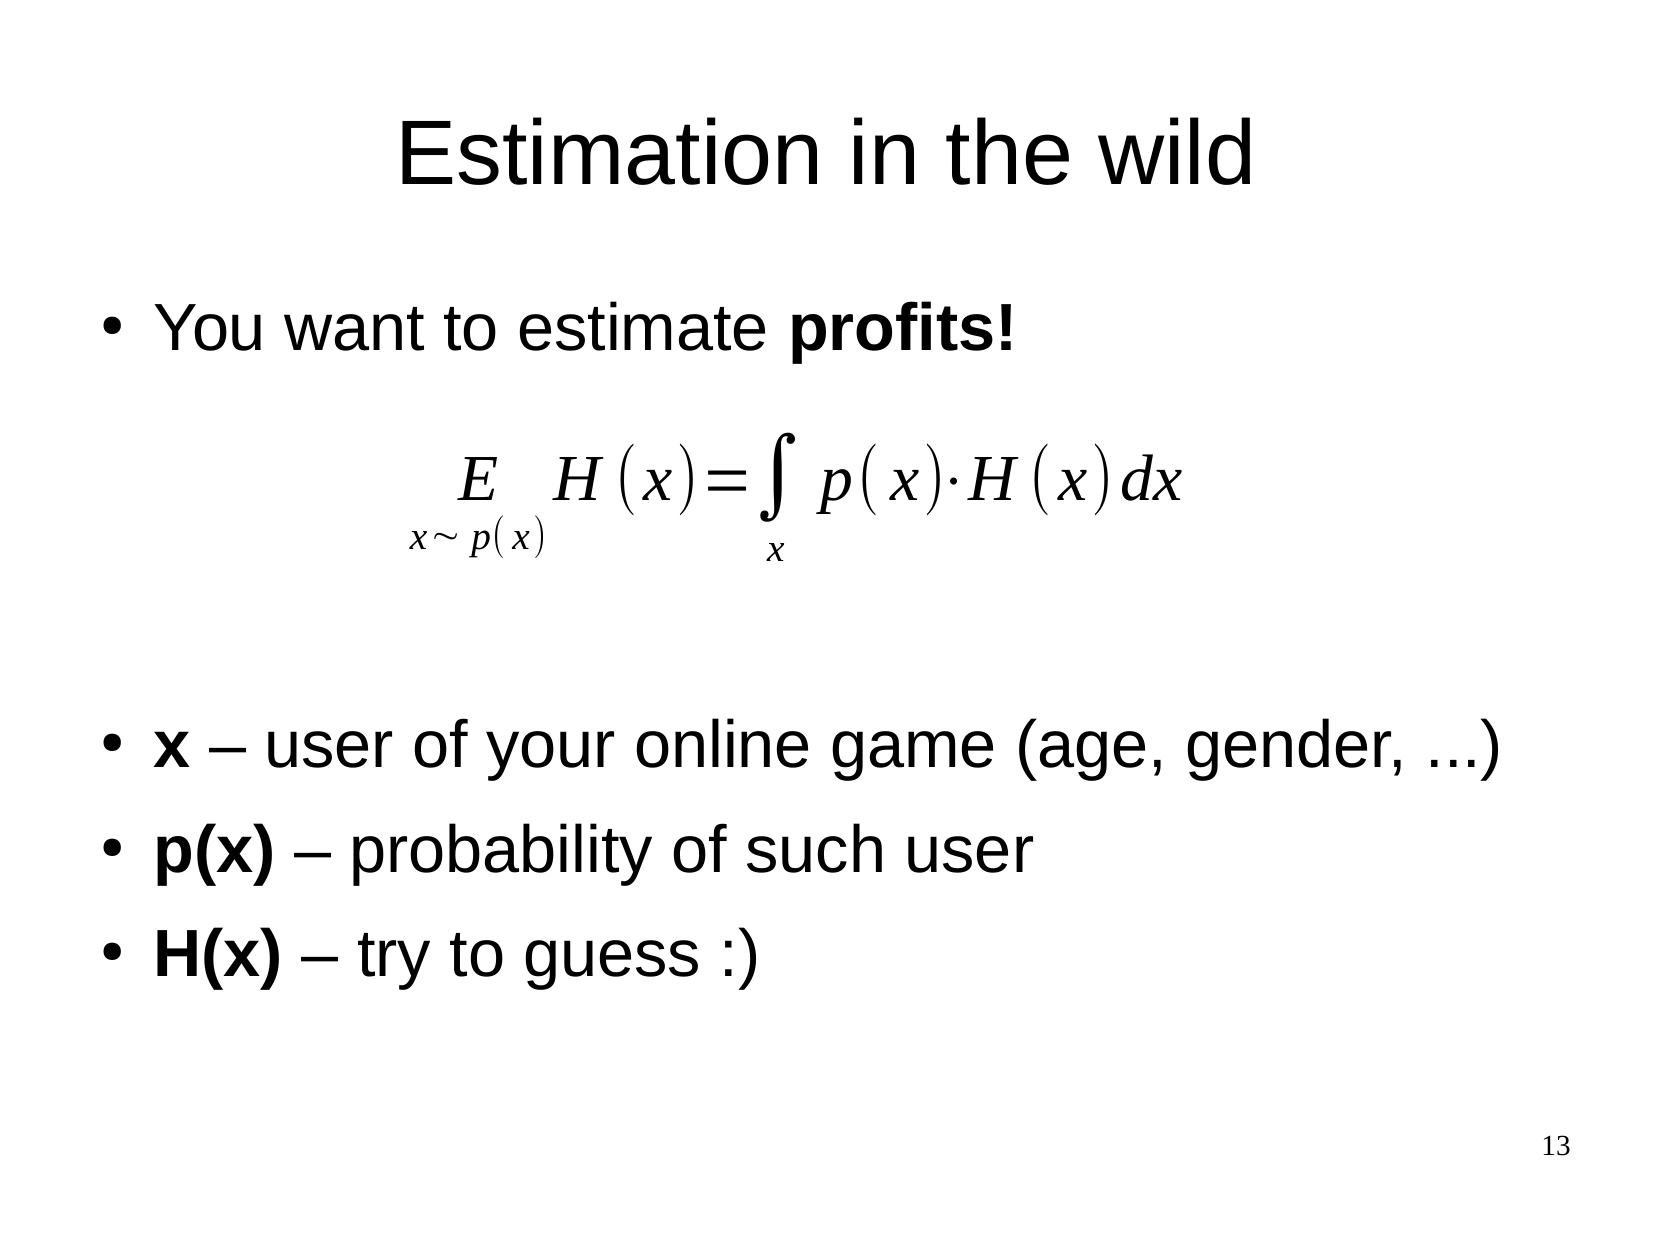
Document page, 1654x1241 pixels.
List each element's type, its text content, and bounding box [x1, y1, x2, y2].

list You want to estimate profits! x – user of your online game (age, gender, ...) p(x) – probability of such user H(x) – try to guess :) [82, 290, 1571, 1156]
title Estimation in the wild [82, 49, 1571, 257]
chart [393, 426, 1203, 570]
